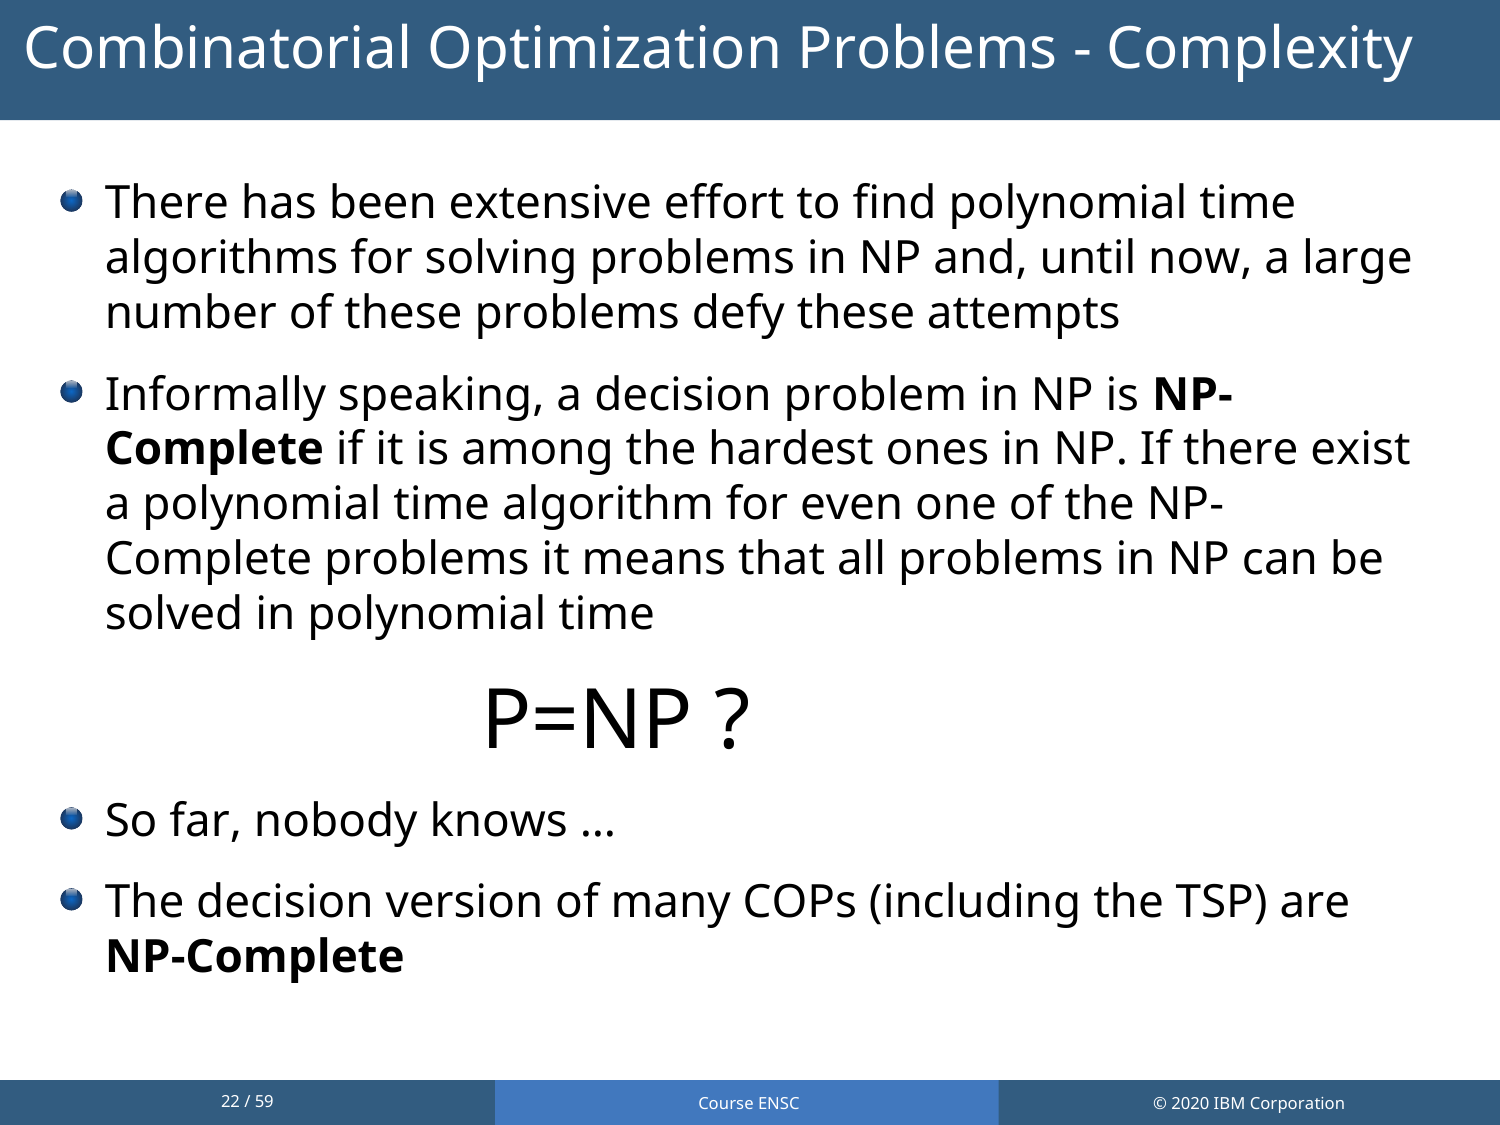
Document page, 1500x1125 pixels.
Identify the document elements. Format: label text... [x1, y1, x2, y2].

title Combinatorial Optimization Problems - Complexity [0, 0, 1500, 121]
list There has been extensive effort to find polynomial time algorithms for solving problems in NP and, until now, a large number of these problems defy these attempts Informally speaking, a decision problem in NP is NP-Complete if it is among the hardest ones in NP. If there exist a polynomial time algorithm for even one of the NP-Complete problems it means that all problems in NP can be solved in polynomial time P=NP ? So far, nobody knows … The decision version of many COPs (including the TSP) are NP-Complete [45, 165, 1441, 1071]
